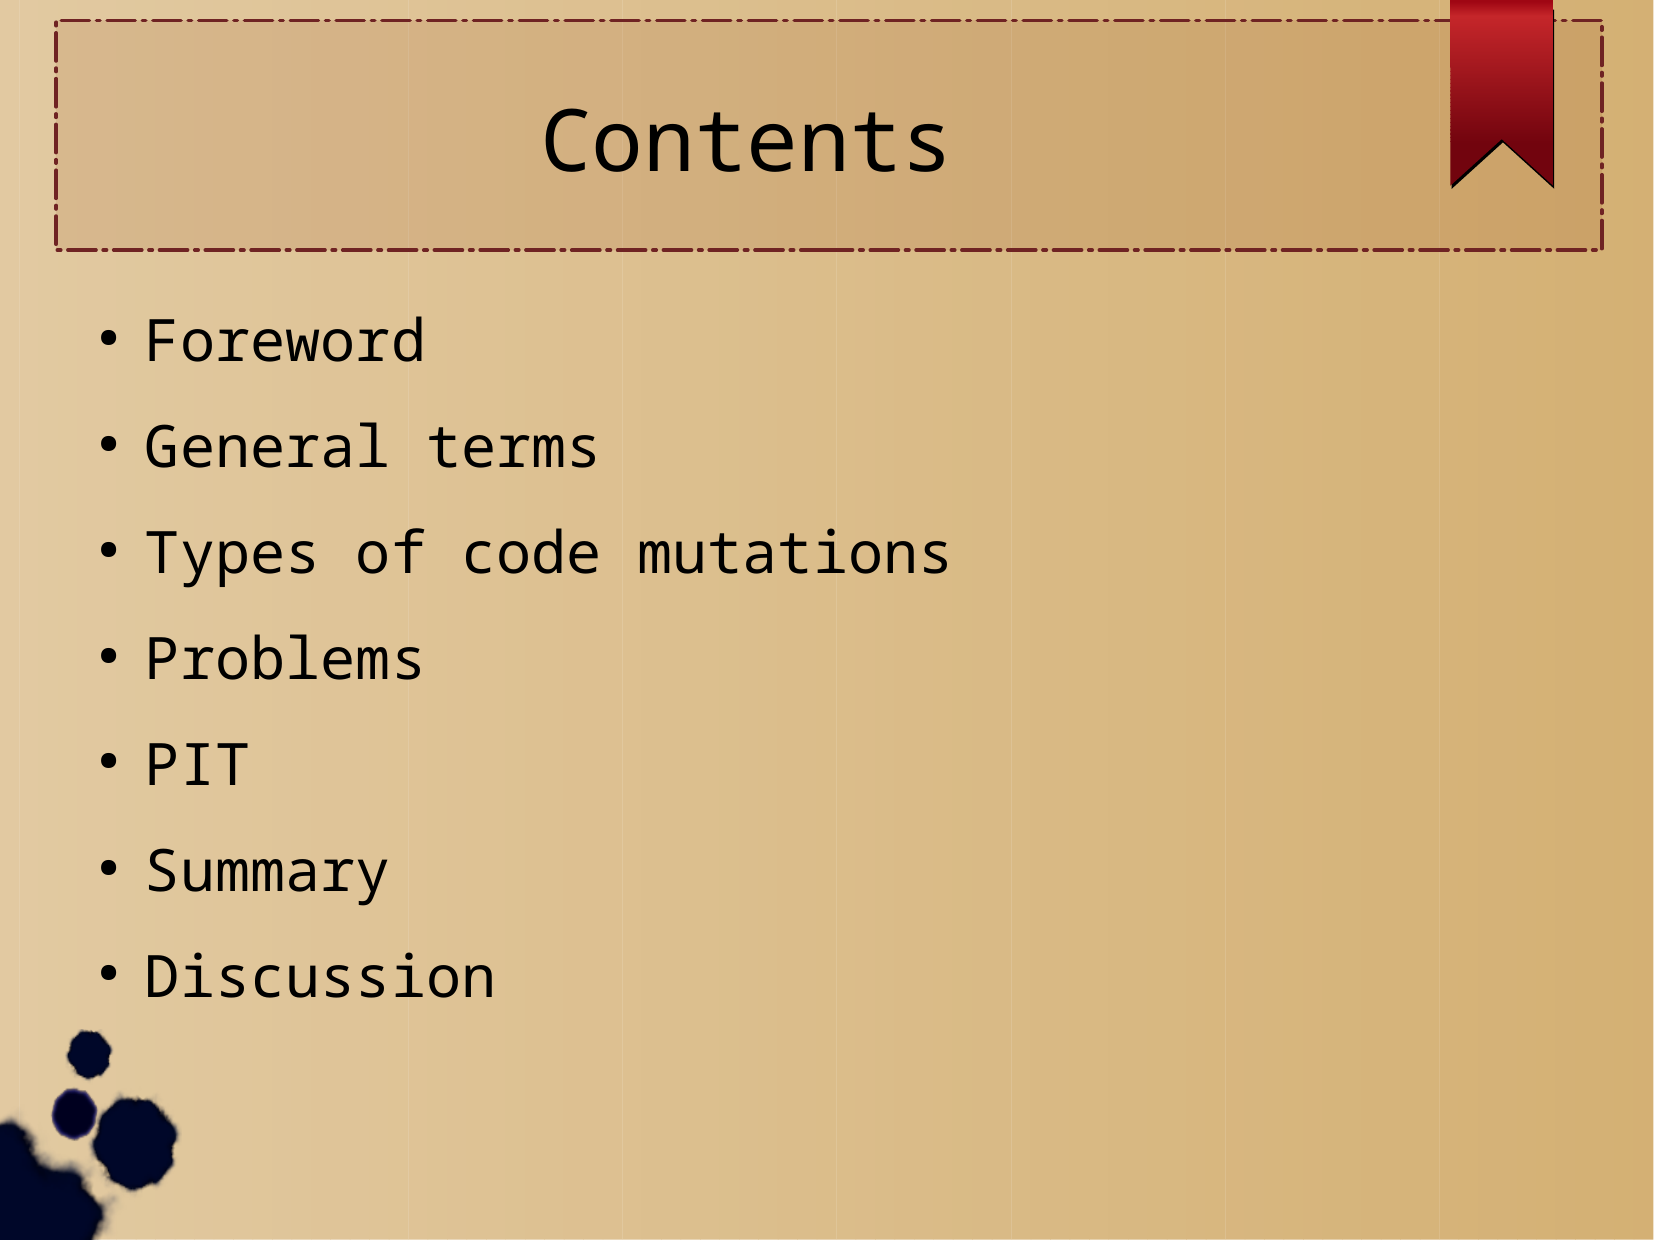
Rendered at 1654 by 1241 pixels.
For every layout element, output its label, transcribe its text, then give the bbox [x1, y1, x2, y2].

title Contents [82, 47, 1412, 229]
list Foreword General terms Types of code mutations Problems PIT Summary Discussion [82, 299, 1571, 1019]
